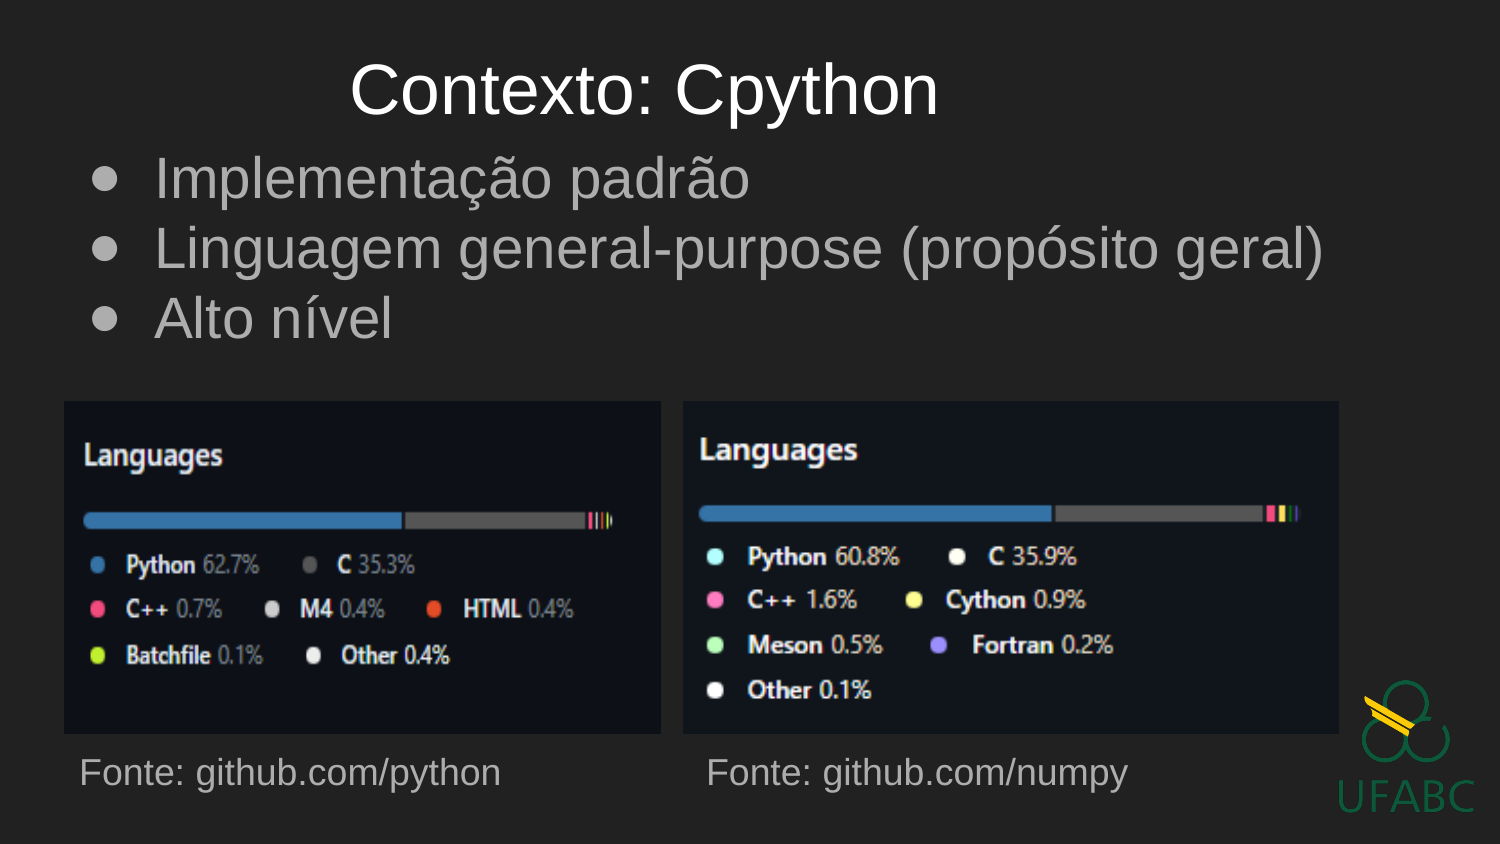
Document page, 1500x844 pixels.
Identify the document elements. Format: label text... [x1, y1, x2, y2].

subtitle Implementação padrão Linguagem general-purpose (propósito geral) Alto nível [64, 125, 1462, 411]
picture [64, 401, 661, 734]
title Contexto: Cpython [334, 27, 1192, 145]
picture [683, 401, 1475, 823]
text_box Fonte: github.com/numpy [690, 734, 1331, 808]
text_box Fonte: github.com/python [64, 733, 540, 808]
